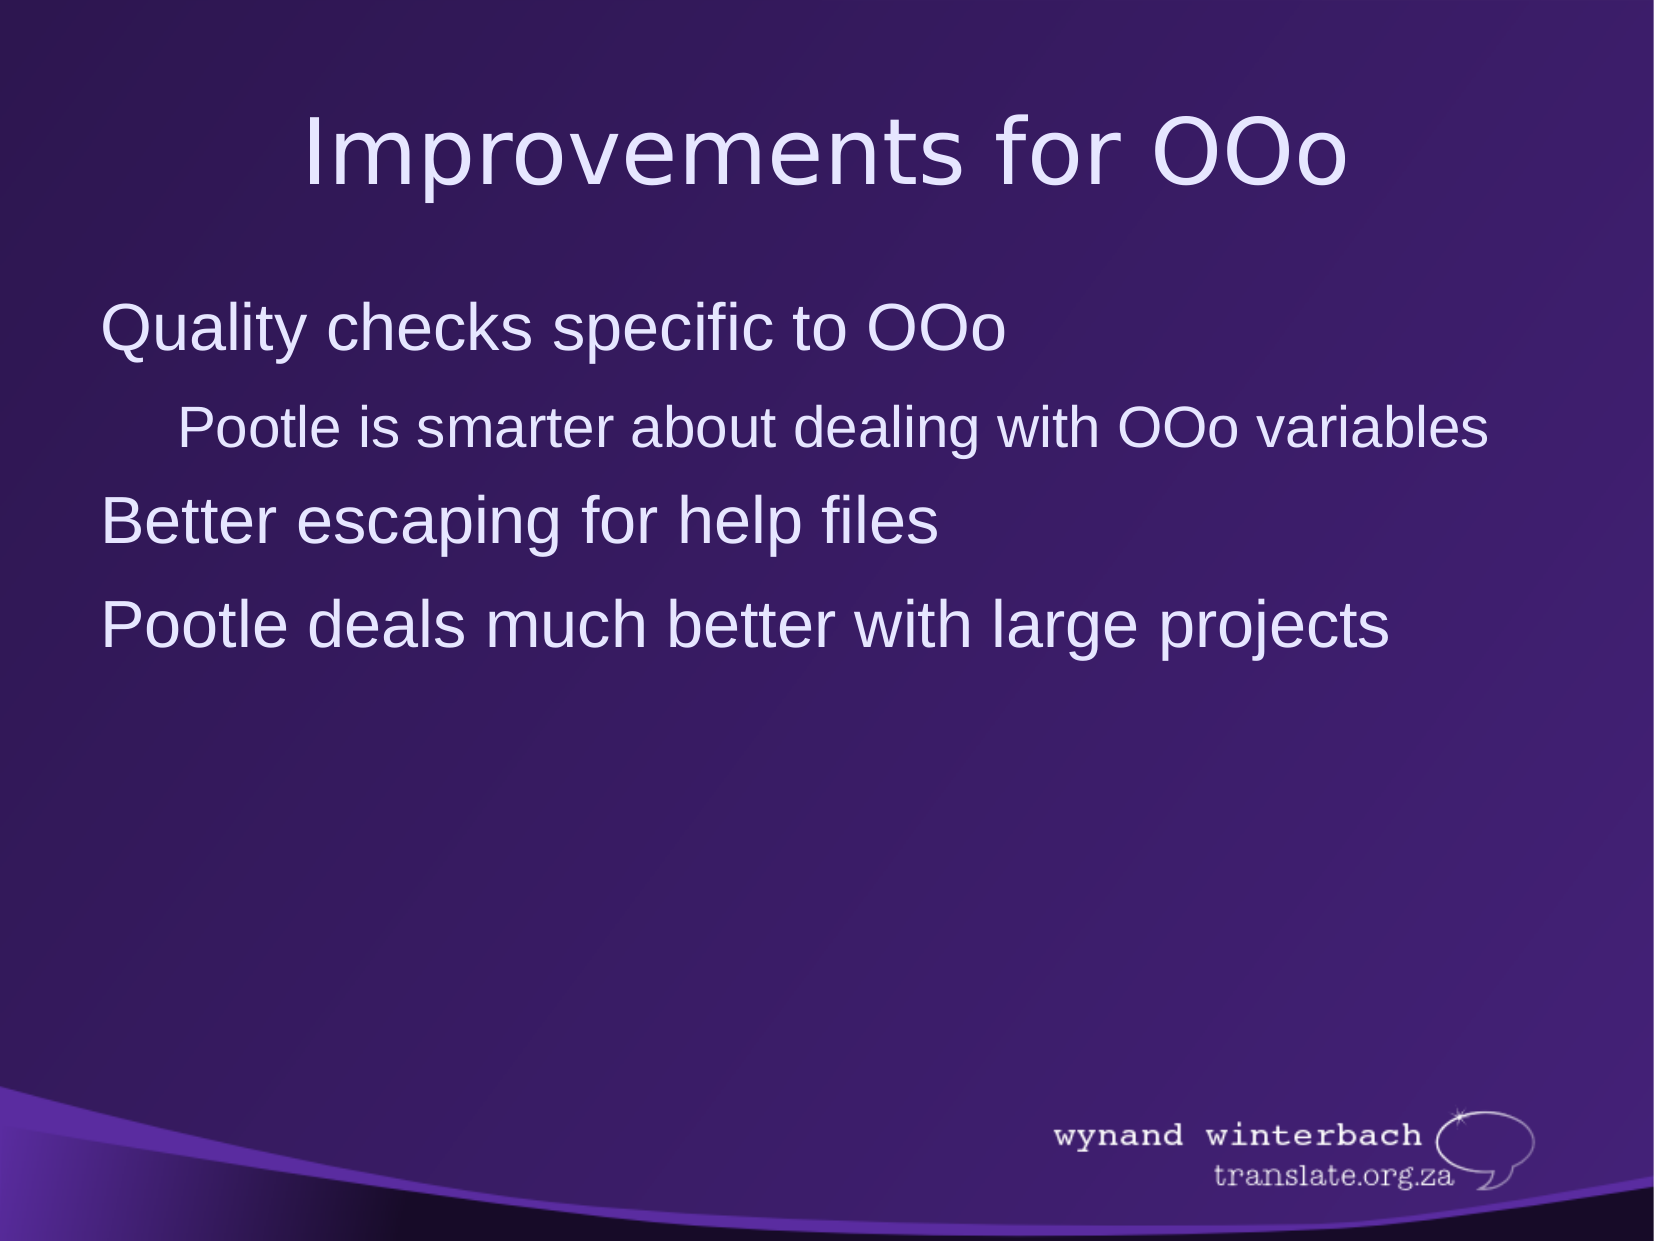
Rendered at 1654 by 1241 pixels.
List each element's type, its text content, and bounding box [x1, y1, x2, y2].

picture [0, 0, 1654, 1241]
list Quality checks specific to OOo Pootle is smarter about dealing with OOo variables Better escaping for help files Pootle deals much better with large projects [82, 290, 1565, 663]
title Improvements for OOo [82, 49, 1571, 257]
